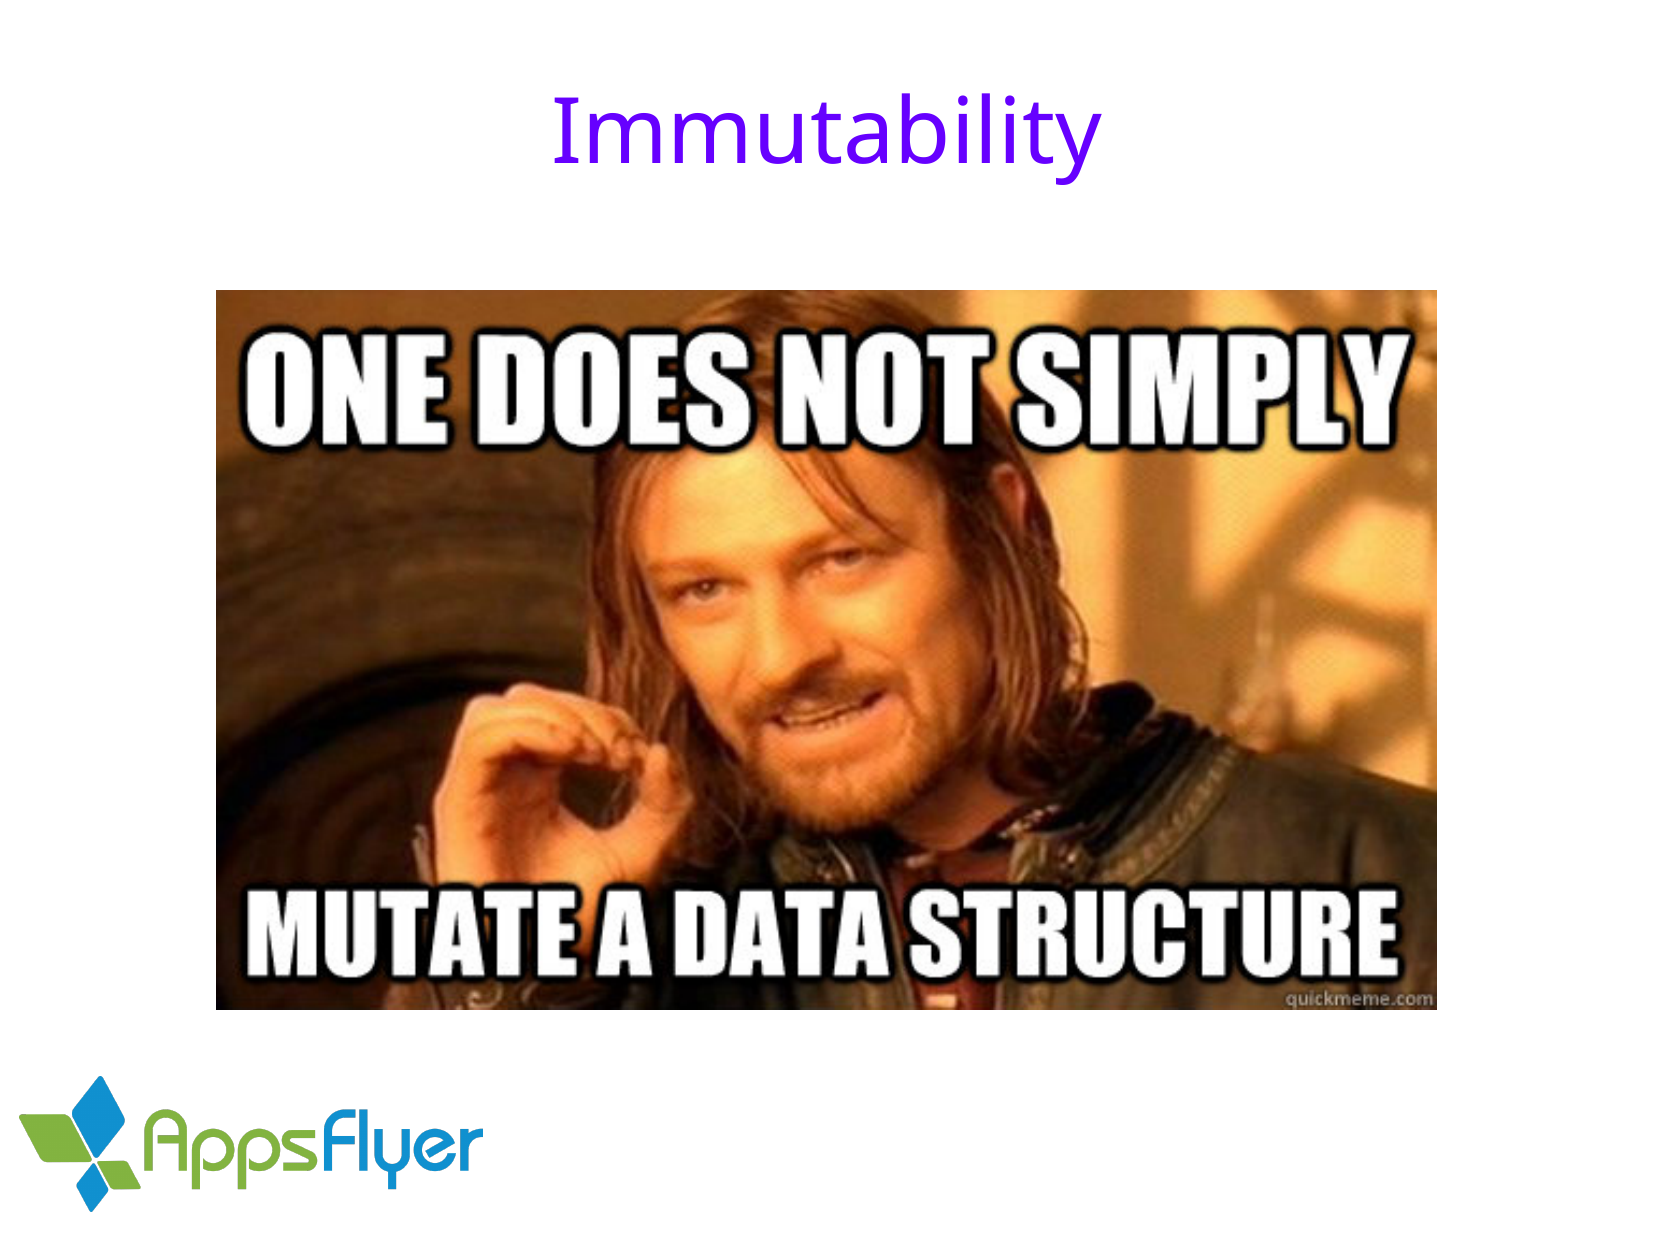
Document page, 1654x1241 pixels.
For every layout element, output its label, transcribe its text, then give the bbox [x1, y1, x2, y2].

picture [19, 1076, 483, 1213]
title Immutability [0, 0, 1654, 257]
picture [216, 290, 1437, 1010]
